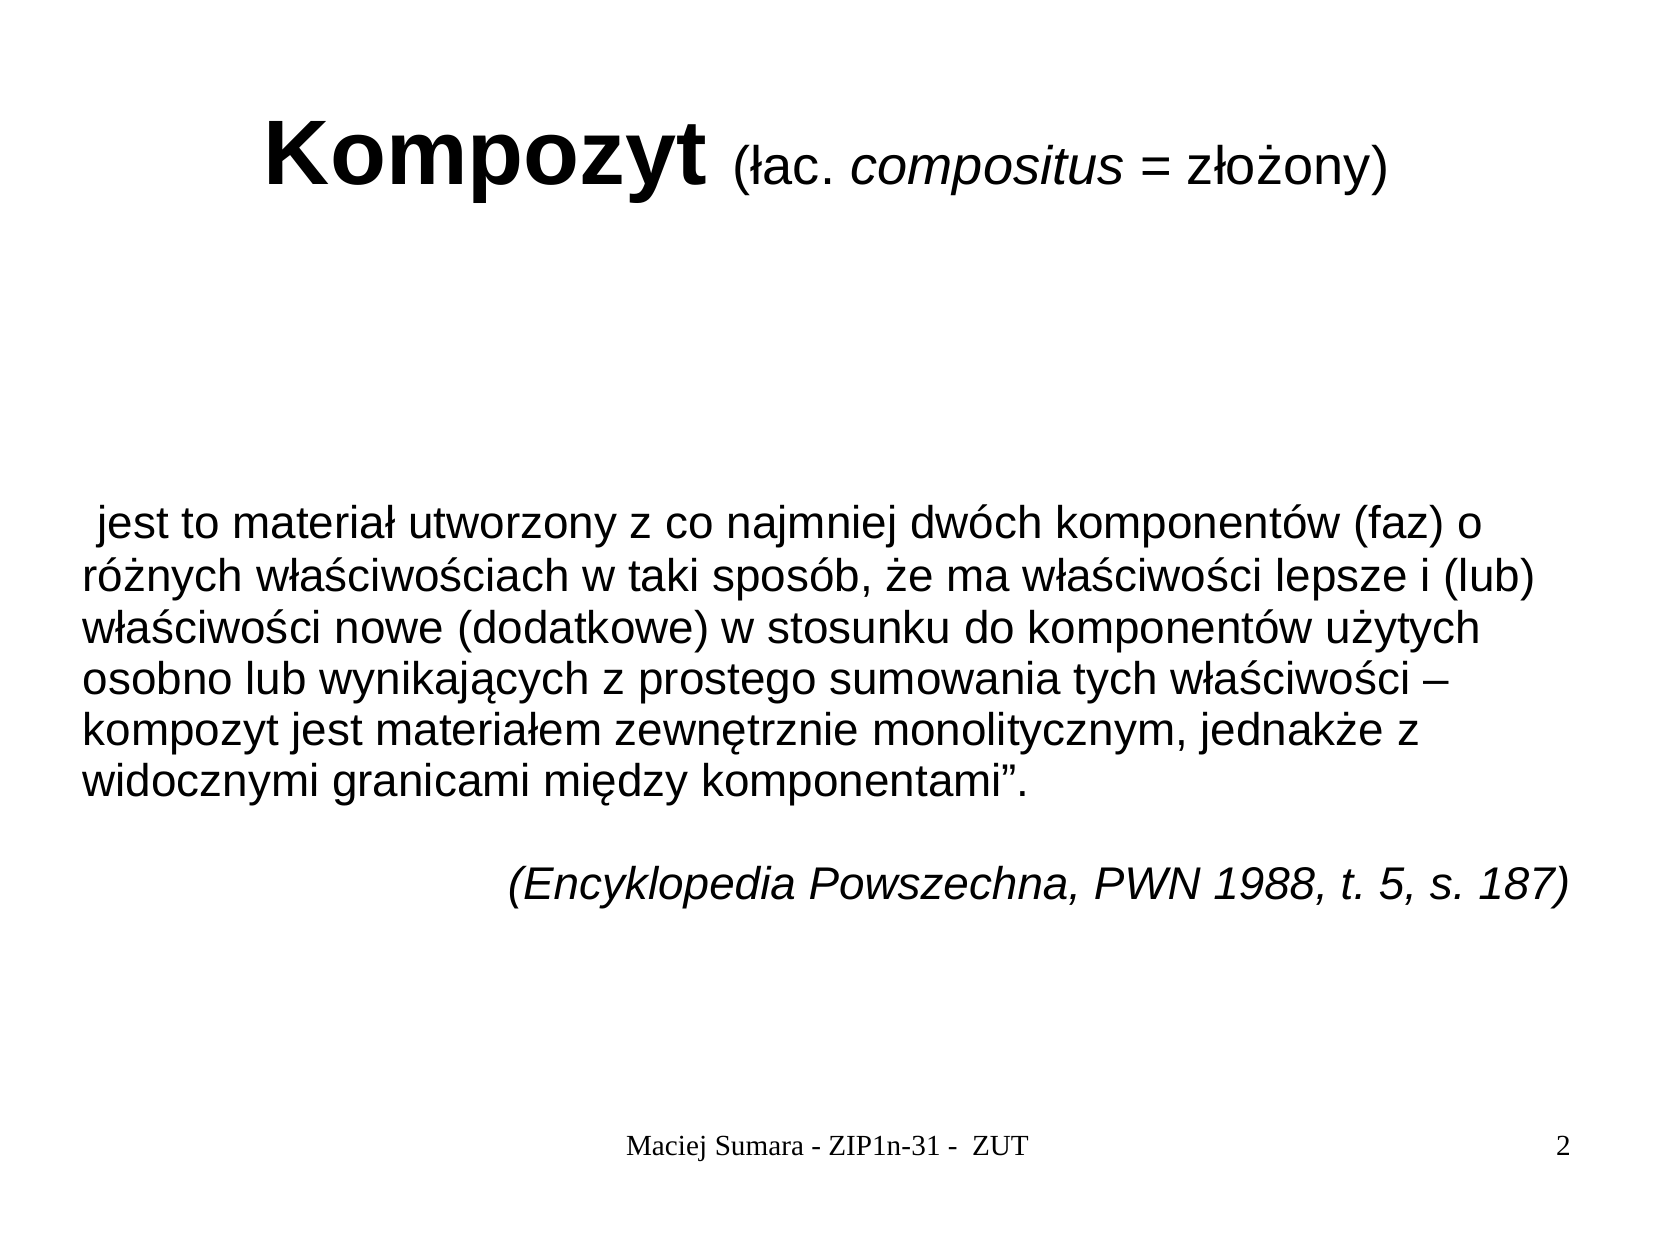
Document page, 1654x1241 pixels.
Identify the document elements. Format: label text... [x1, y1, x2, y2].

title Kompozyt (łac. compositus = złożony) [82, 56, 1571, 250]
subtitle jest to materiał utworzony z co najmniej dwóch komponentów (faz) o różnych właściwościach w taki sposób, że ma właściwości lepsze i (lub) właściwości nowe (dodatkowe) w stosunku do komponentów użytych osobno lub wynikających z prostego sumowania tych właściwości – kompozyt jest materiałem zewnętrznie monolitycznym, jednakże z widocznymi granicami między komponentami”. (Encyklopedia Powszechna, PWN 1988, t. 5, s. 187) [82, 290, 1571, 1109]
